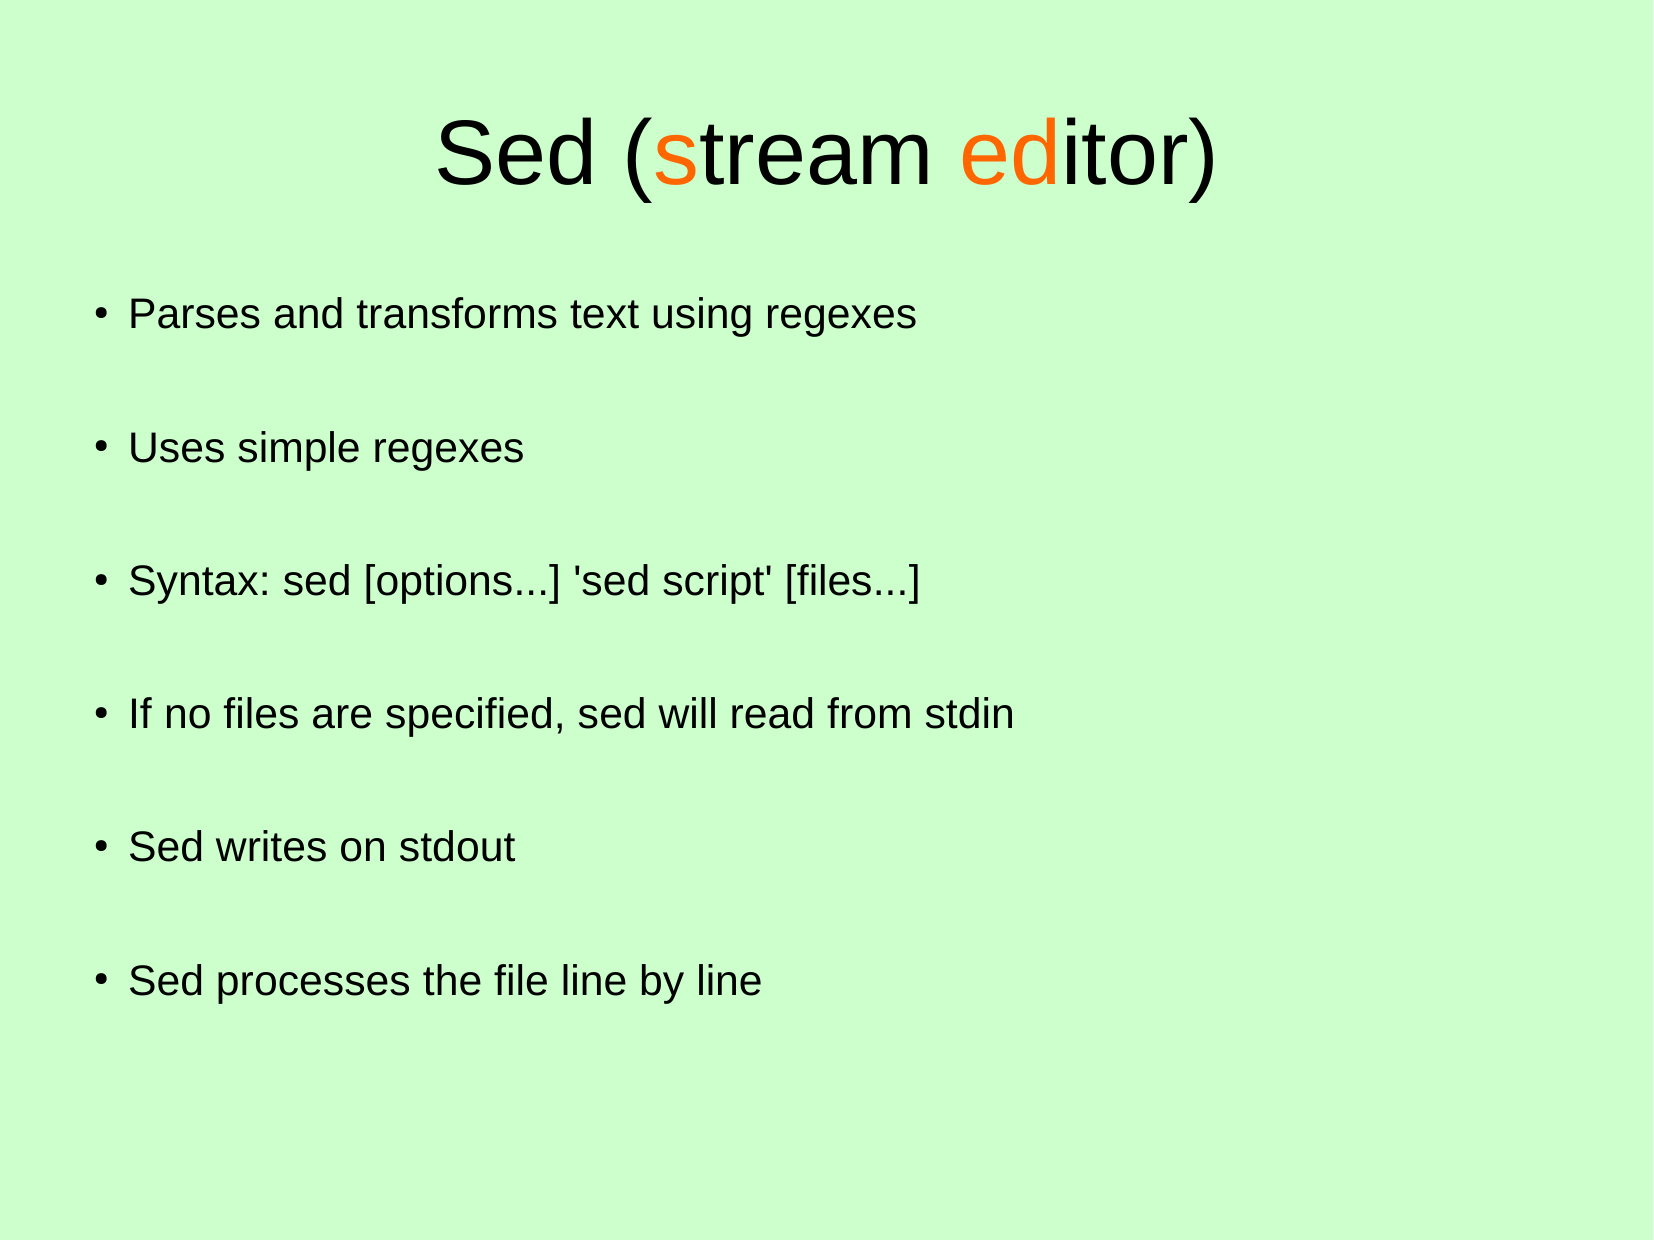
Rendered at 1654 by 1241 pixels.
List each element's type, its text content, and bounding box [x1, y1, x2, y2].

title Sed (stream editor) [82, 49, 1571, 257]
list Parses and transforms text using regexes Uses simple regexes Syntax: sed [options...] 'sed script' [files...] If no files are specified, sed will read from stdin Sed writes on stdout Sed processes the file line by line [82, 290, 1571, 1010]
